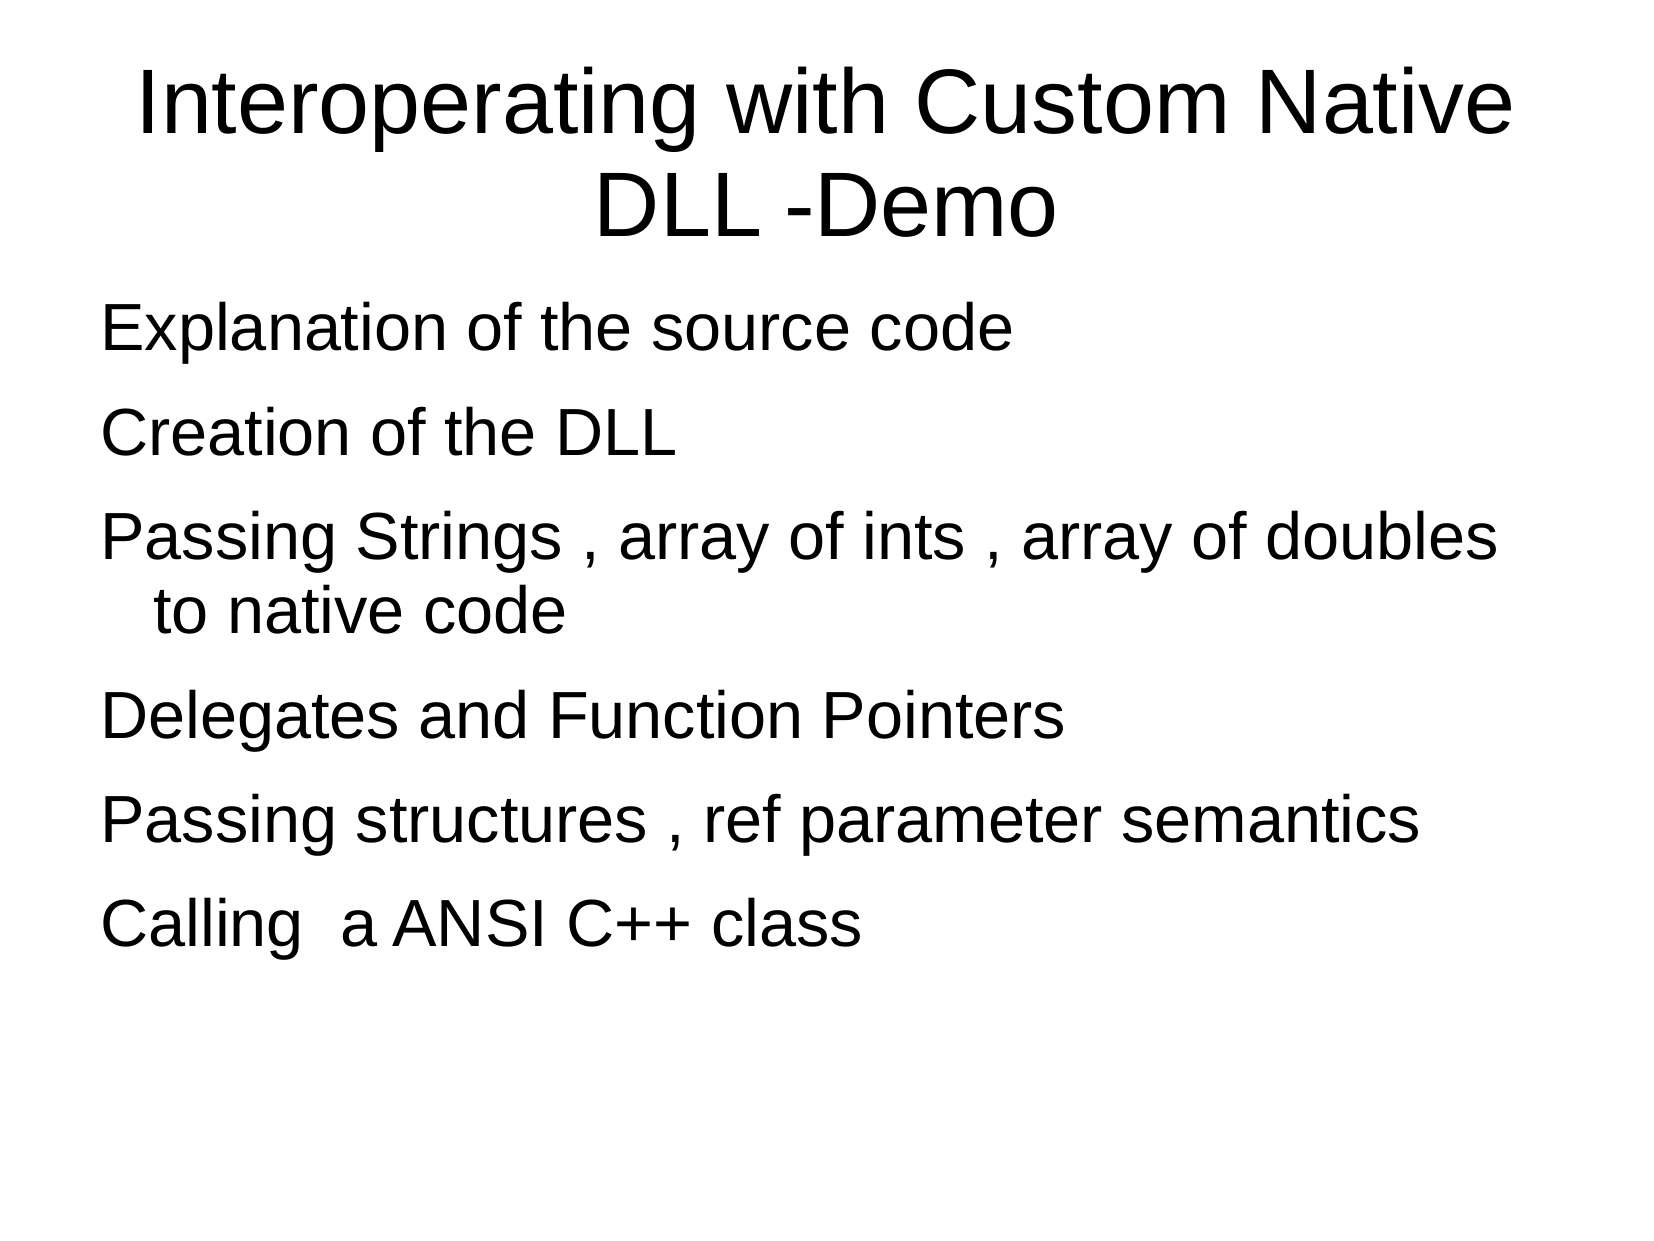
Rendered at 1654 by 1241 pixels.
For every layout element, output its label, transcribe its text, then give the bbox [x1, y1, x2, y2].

list Explanation of the source code Creation of the DLL Passing Strings , array of ints , array of doubles to native code Delegates and Function Pointers Passing structures , ref parameter semantics Calling a ANSI C++ class [82, 290, 1571, 1094]
title Interoperating with Custom Native DLL -Demo [82, 50, 1571, 256]
